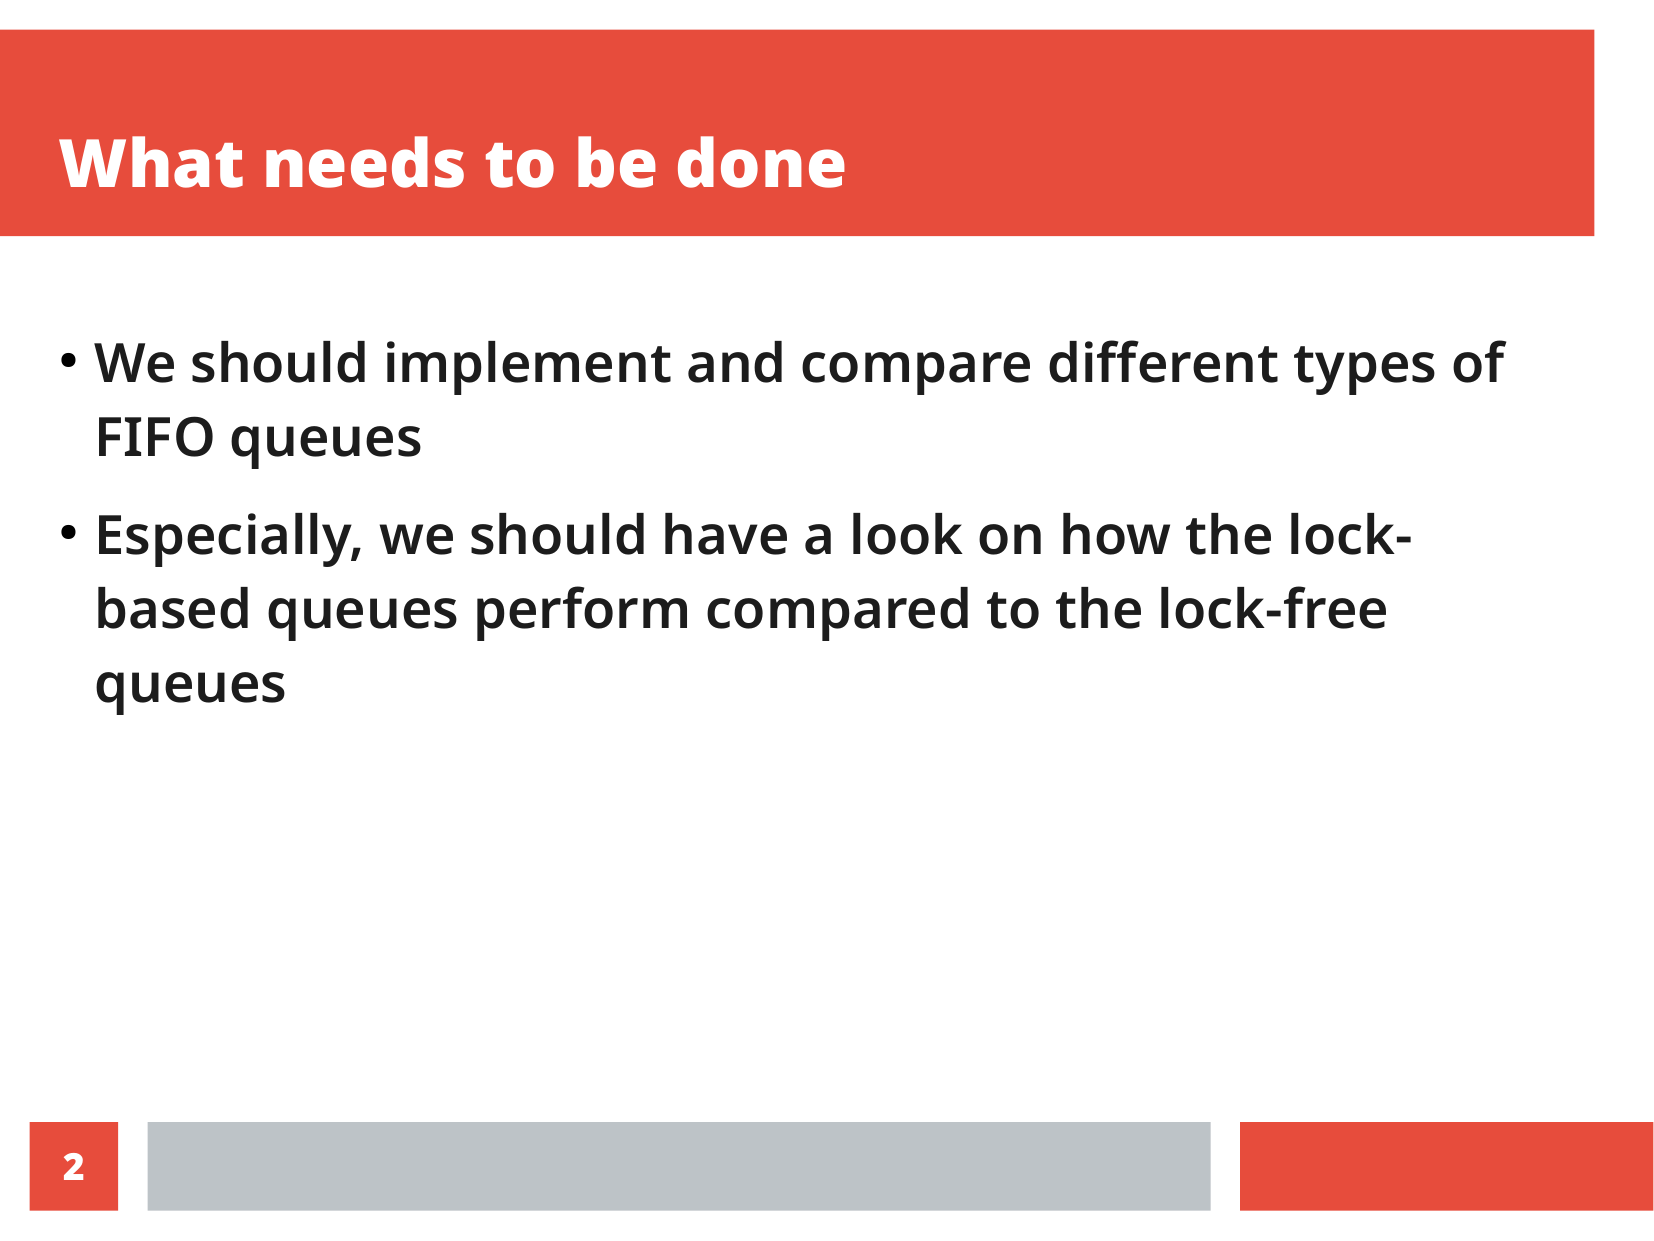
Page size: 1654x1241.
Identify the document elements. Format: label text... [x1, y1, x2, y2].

list We should implement and compare different types of FIFO queues Especially, we should have a look on how the lock-based queues perform compared to the lock-free queues [59, 324, 1565, 1093]
title What needs to be done [59, 59, 1595, 207]
